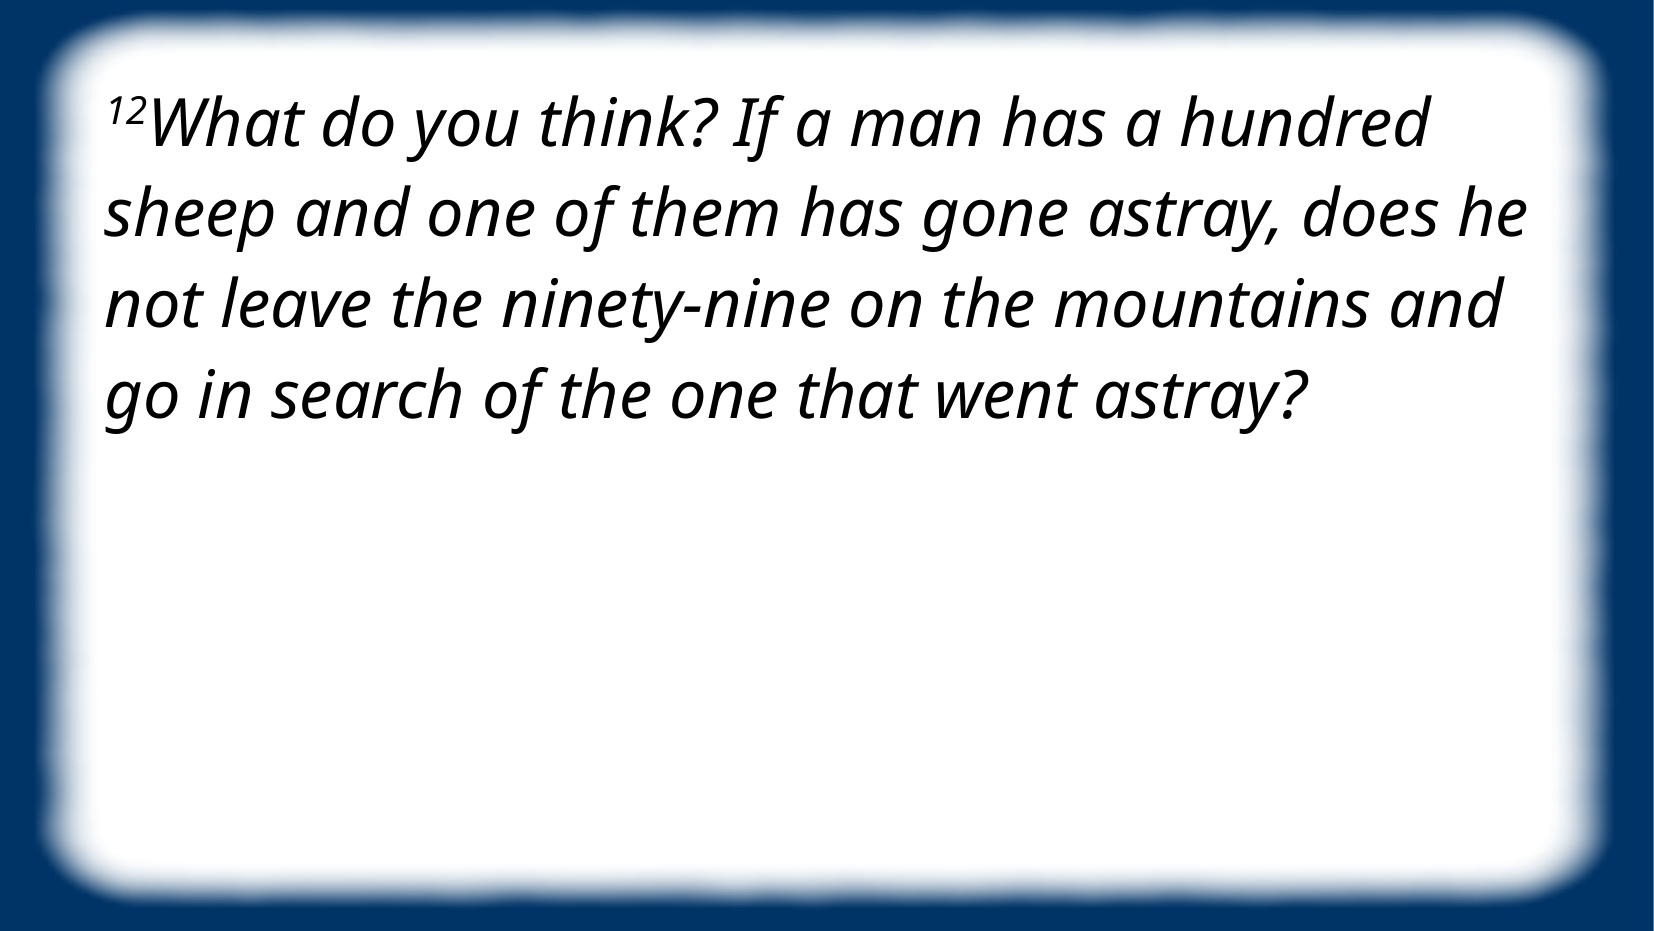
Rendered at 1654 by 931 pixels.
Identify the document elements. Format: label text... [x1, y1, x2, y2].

picture [0, 0, 1654, 931]
text_box 12What do you think? If a man has a hundred sheep and one of them has gone astray, does he not leave the ninety-nine on the mountains and go in search of the one that went astray? [90, 67, 1576, 438]
